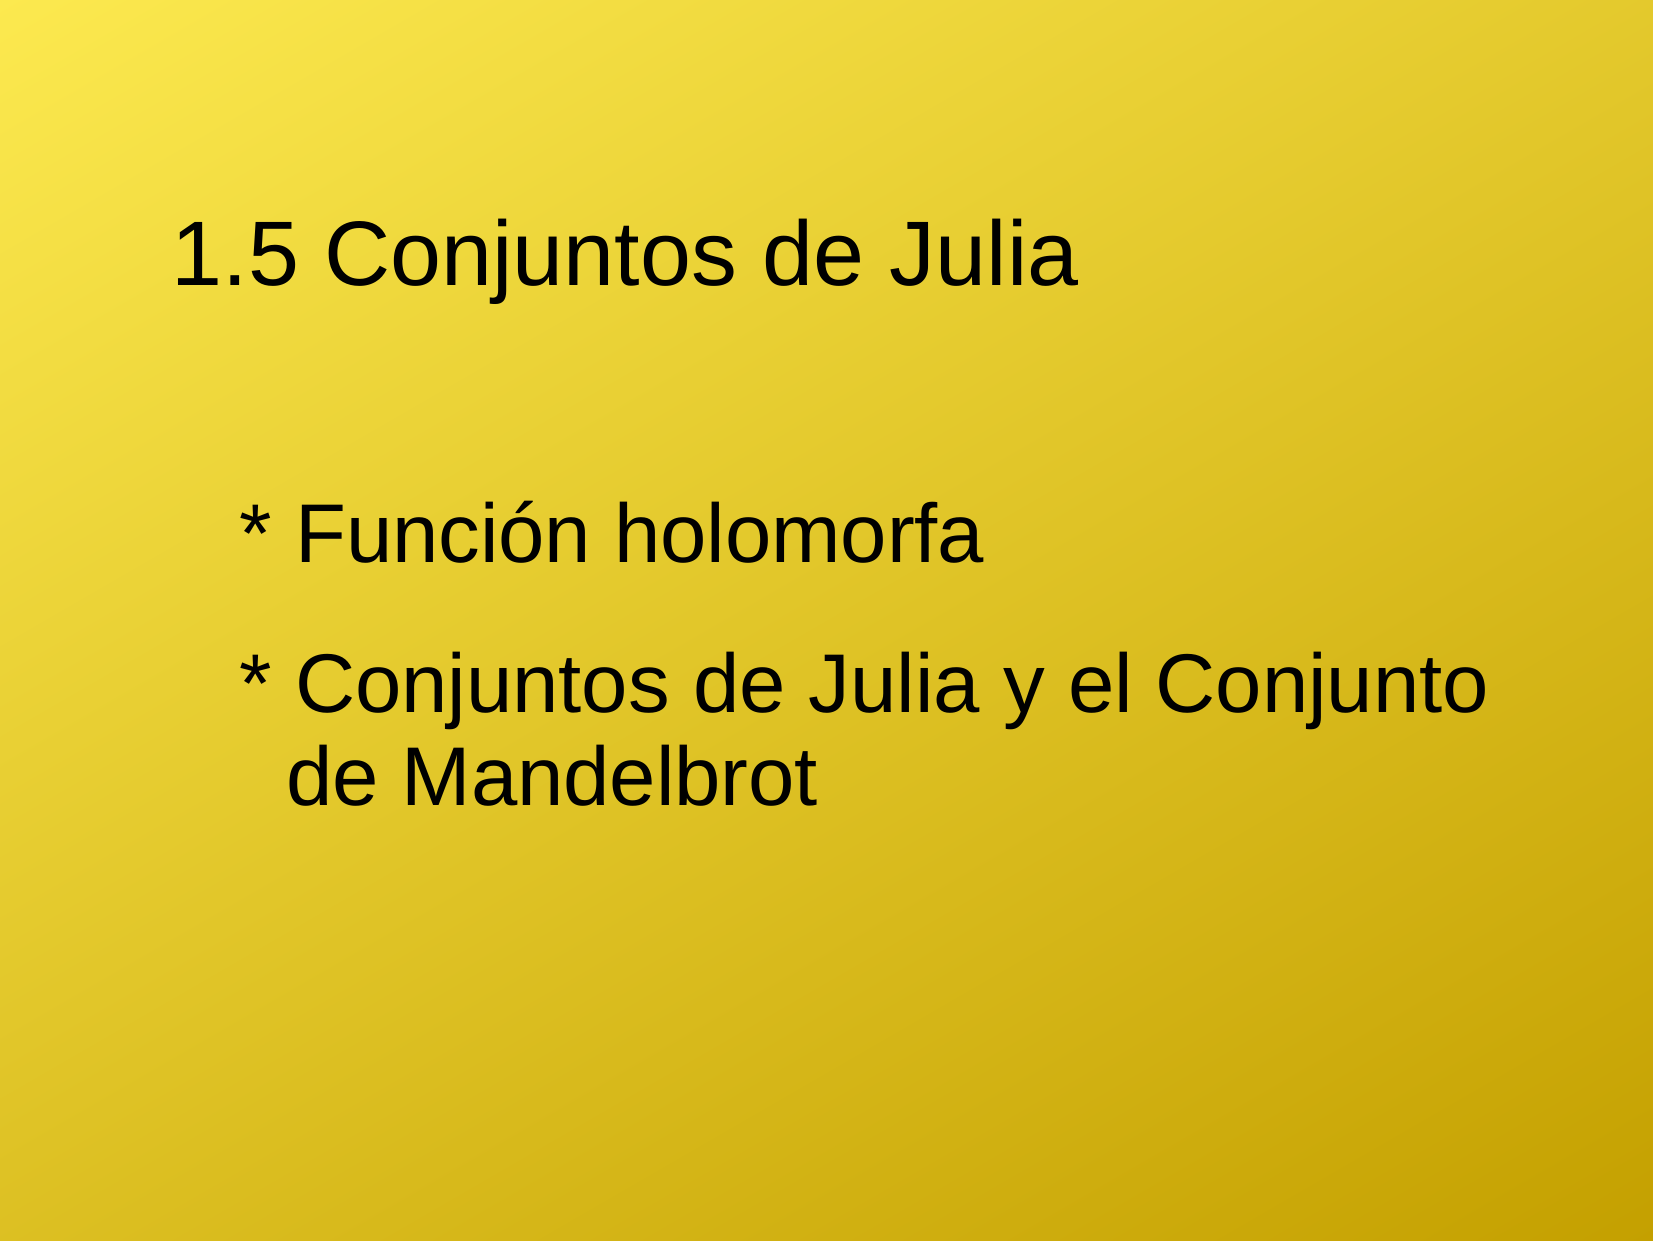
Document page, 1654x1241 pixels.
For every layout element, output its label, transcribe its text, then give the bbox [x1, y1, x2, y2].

text_box * Conjuntos de Julia y el Conjunto de Mandelbrot [225, 630, 1528, 832]
text_box 1.5 Conjuntos de Julia [157, 195, 1096, 313]
text_box * Función holomorfa [225, 480, 1000, 589]
